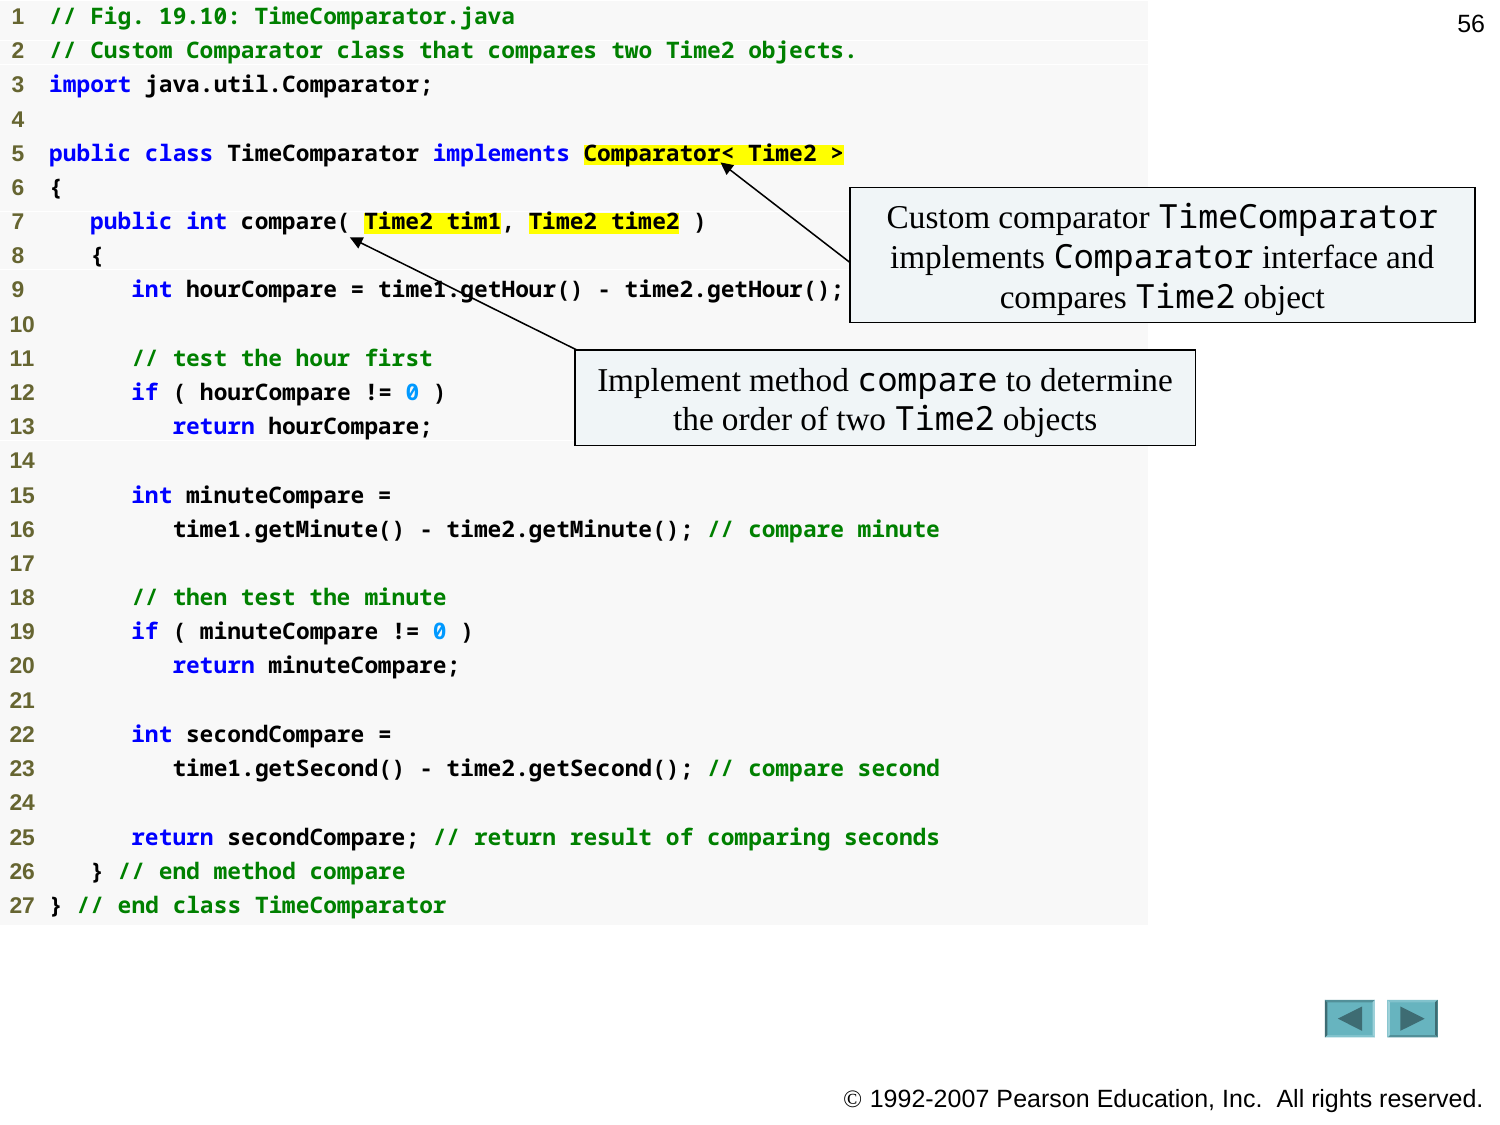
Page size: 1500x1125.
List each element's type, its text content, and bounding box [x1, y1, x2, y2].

text_box Implement method compare to determine the order of two Time2 objects [575, 349, 1196, 446]
text_box Custom comparator TimeComparator implements Comparator interface and compares Time2 object [849, 187, 1476, 323]
text_box <number> [1149, 0, 1500, 79]
chart [0, 1, 1151, 954]
